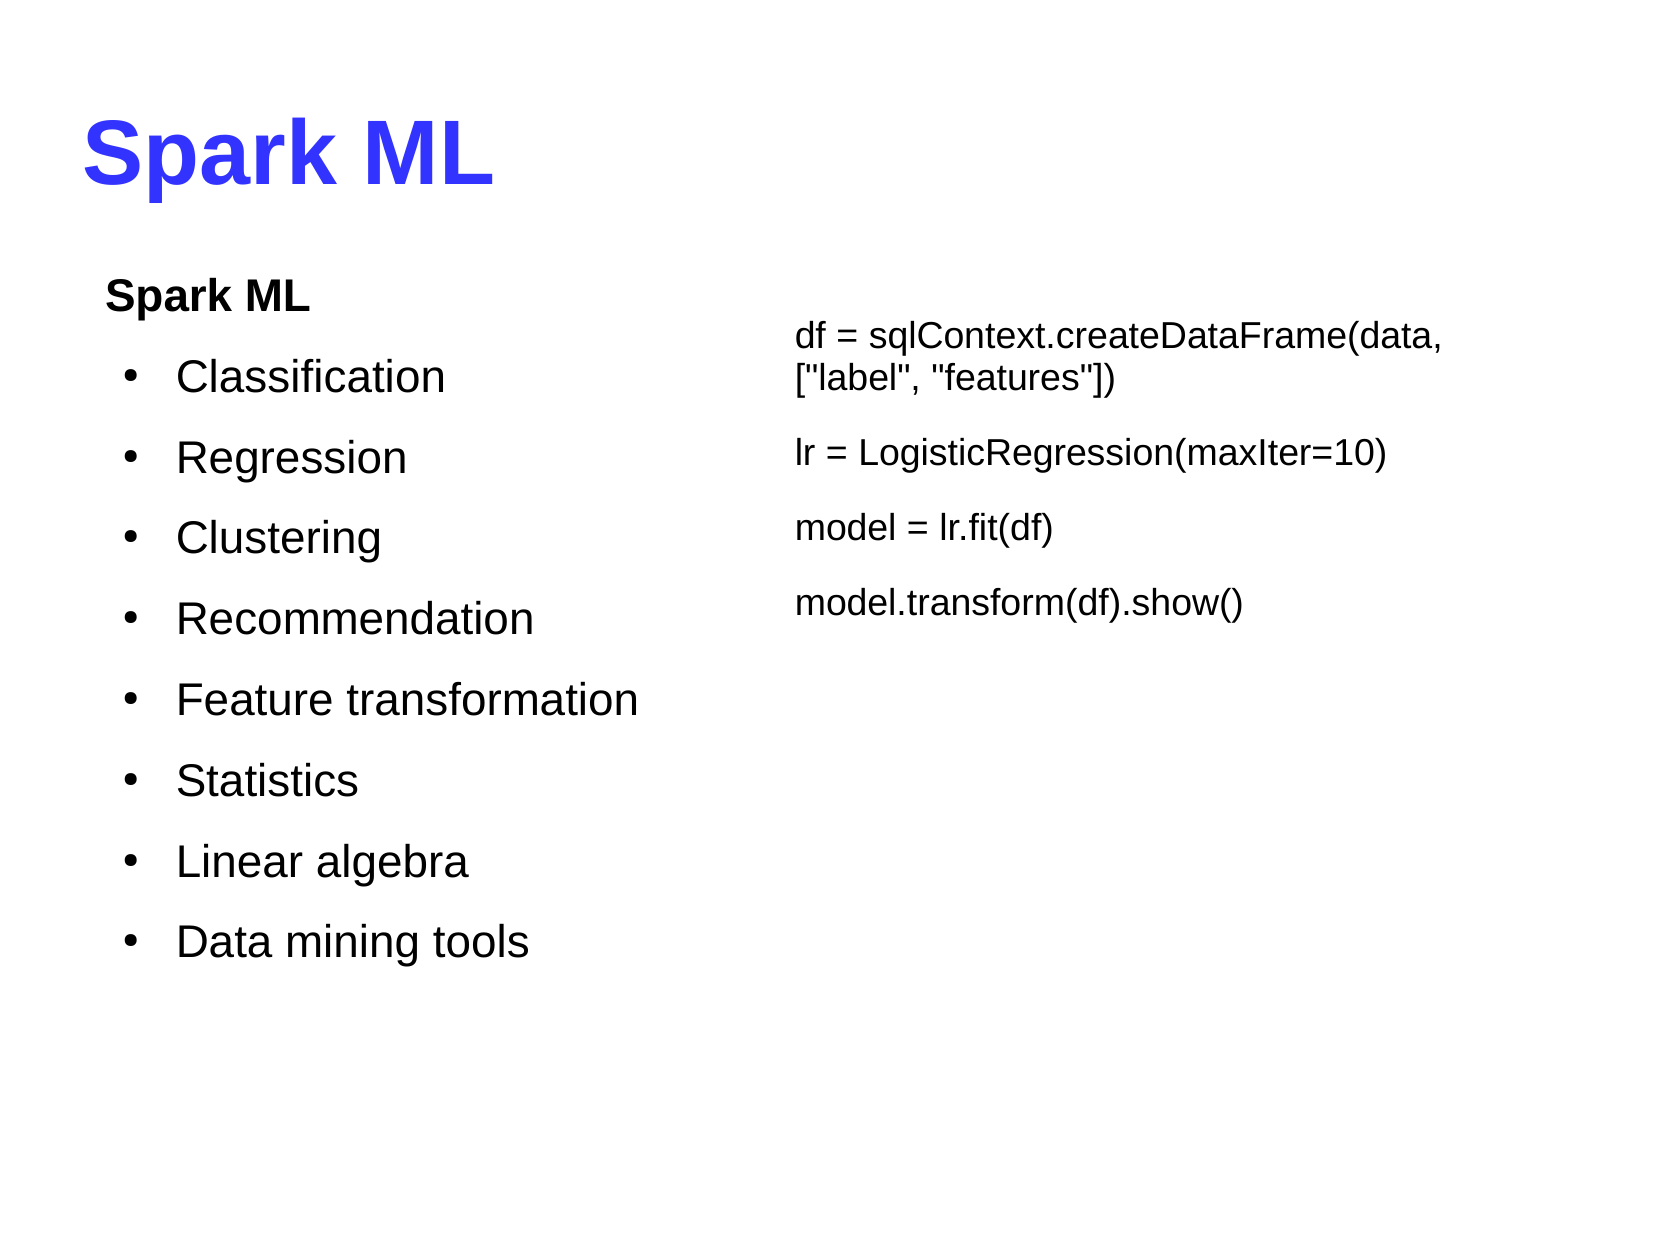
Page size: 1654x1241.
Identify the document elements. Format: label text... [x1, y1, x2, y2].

list Spark ML Classification Regression Clustering Recommendation Feature transformation Statistics Linear algebra Data mining tools [105, 270, 1538, 1141]
title Spark ML [82, 49, 1571, 257]
text_box df = sqlContext.createDataFrame(data, ["label", "features"]) lr = LogisticRegression(maxIter=10) model = lr.fit(df) model.transform(df).show() [780, 241, 1561, 1081]
